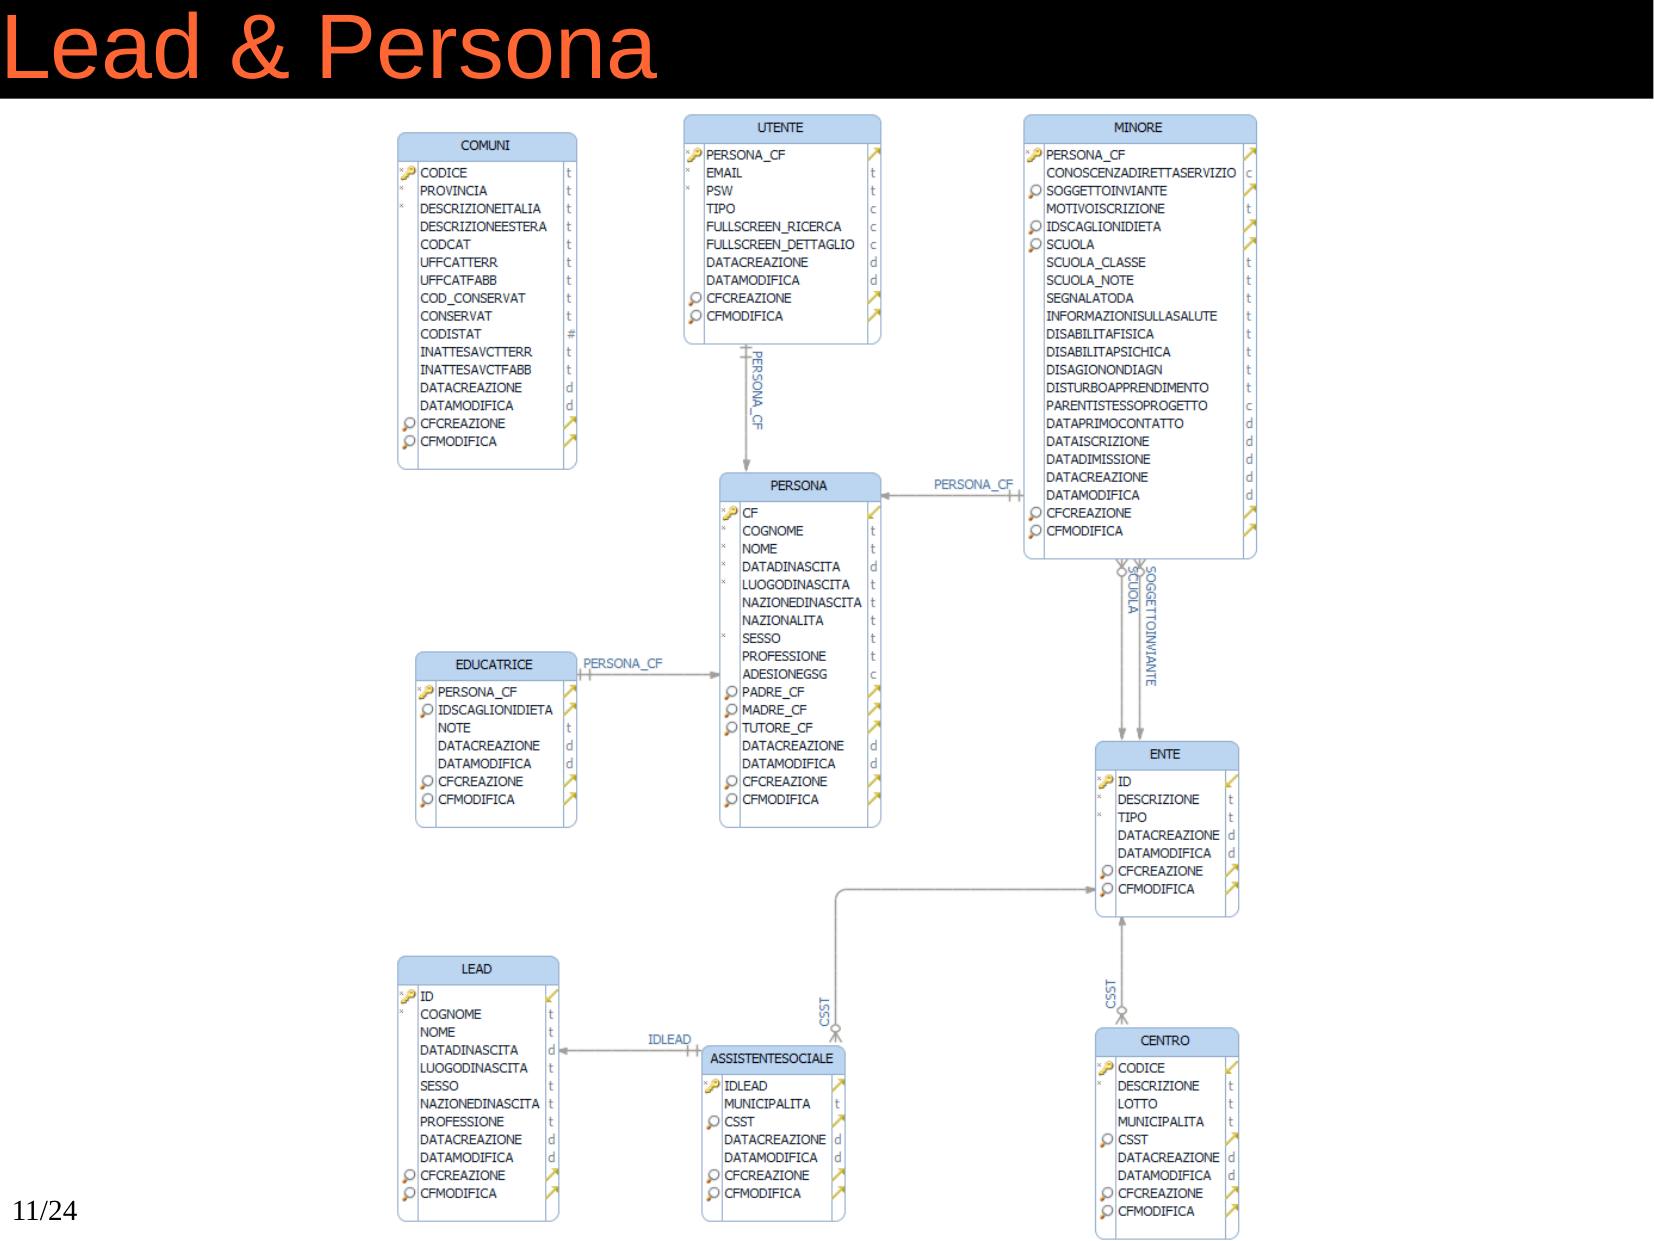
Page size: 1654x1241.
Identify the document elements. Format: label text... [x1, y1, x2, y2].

picture [383, 100, 1268, 1241]
title Lead & Persona [0, 0, 1654, 99]
